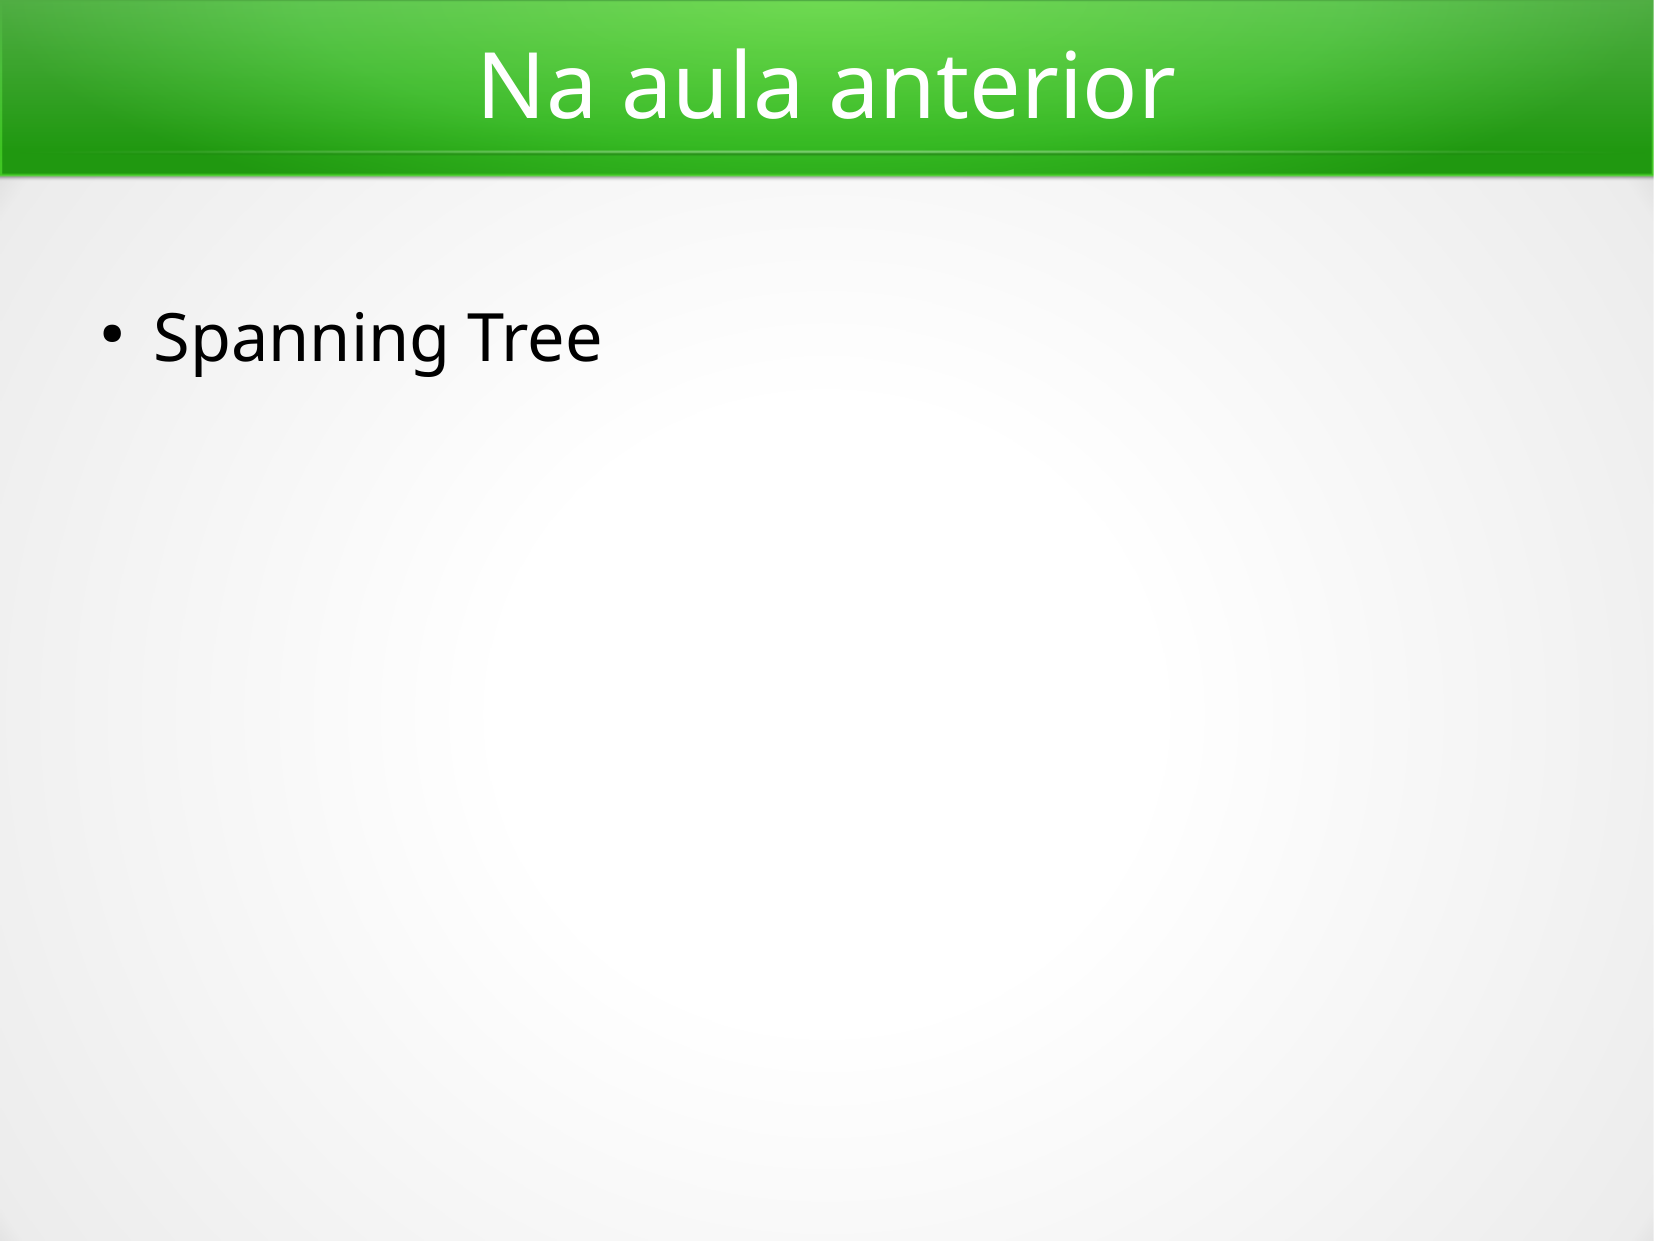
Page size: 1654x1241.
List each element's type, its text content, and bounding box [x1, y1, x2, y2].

picture [0, 0, 1654, 1241]
title Na aula anterior [82, 11, 1571, 154]
list Spanning Tree [82, 290, 1571, 1010]
